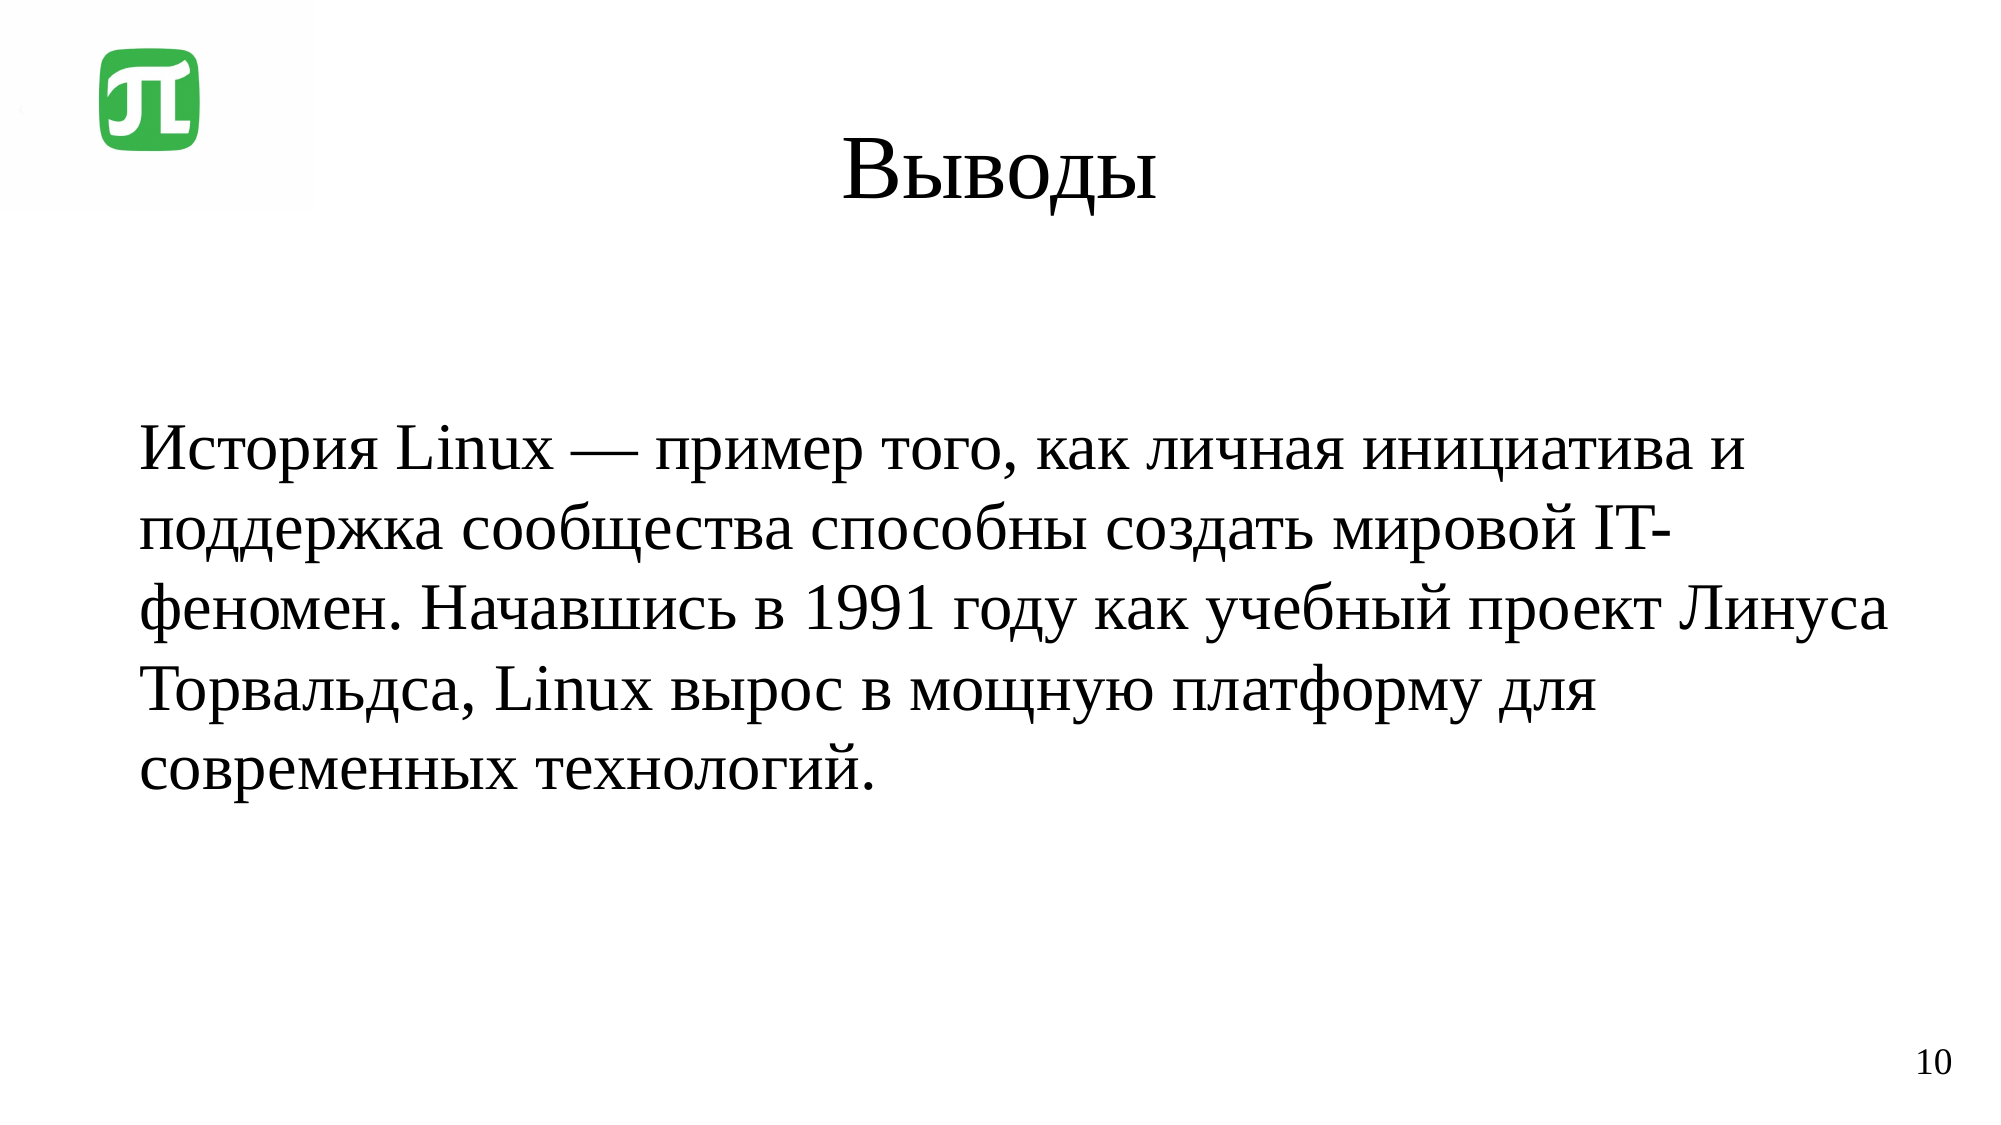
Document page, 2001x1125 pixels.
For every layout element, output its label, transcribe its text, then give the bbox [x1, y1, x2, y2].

title Выводы [137, 59, 1863, 278]
text_box 10 [1900, 1033, 1979, 1125]
picture [0, 0, 315, 211]
list История Linux — пример того, как личная инициатива и поддержка сообщества способны создать мировой IT-феномен. Начавшись в 1991 году как учебный проект Линуса Торвальдса, Linux вырос в мощную платформу для современных технологий. [86, 395, 1918, 982]
